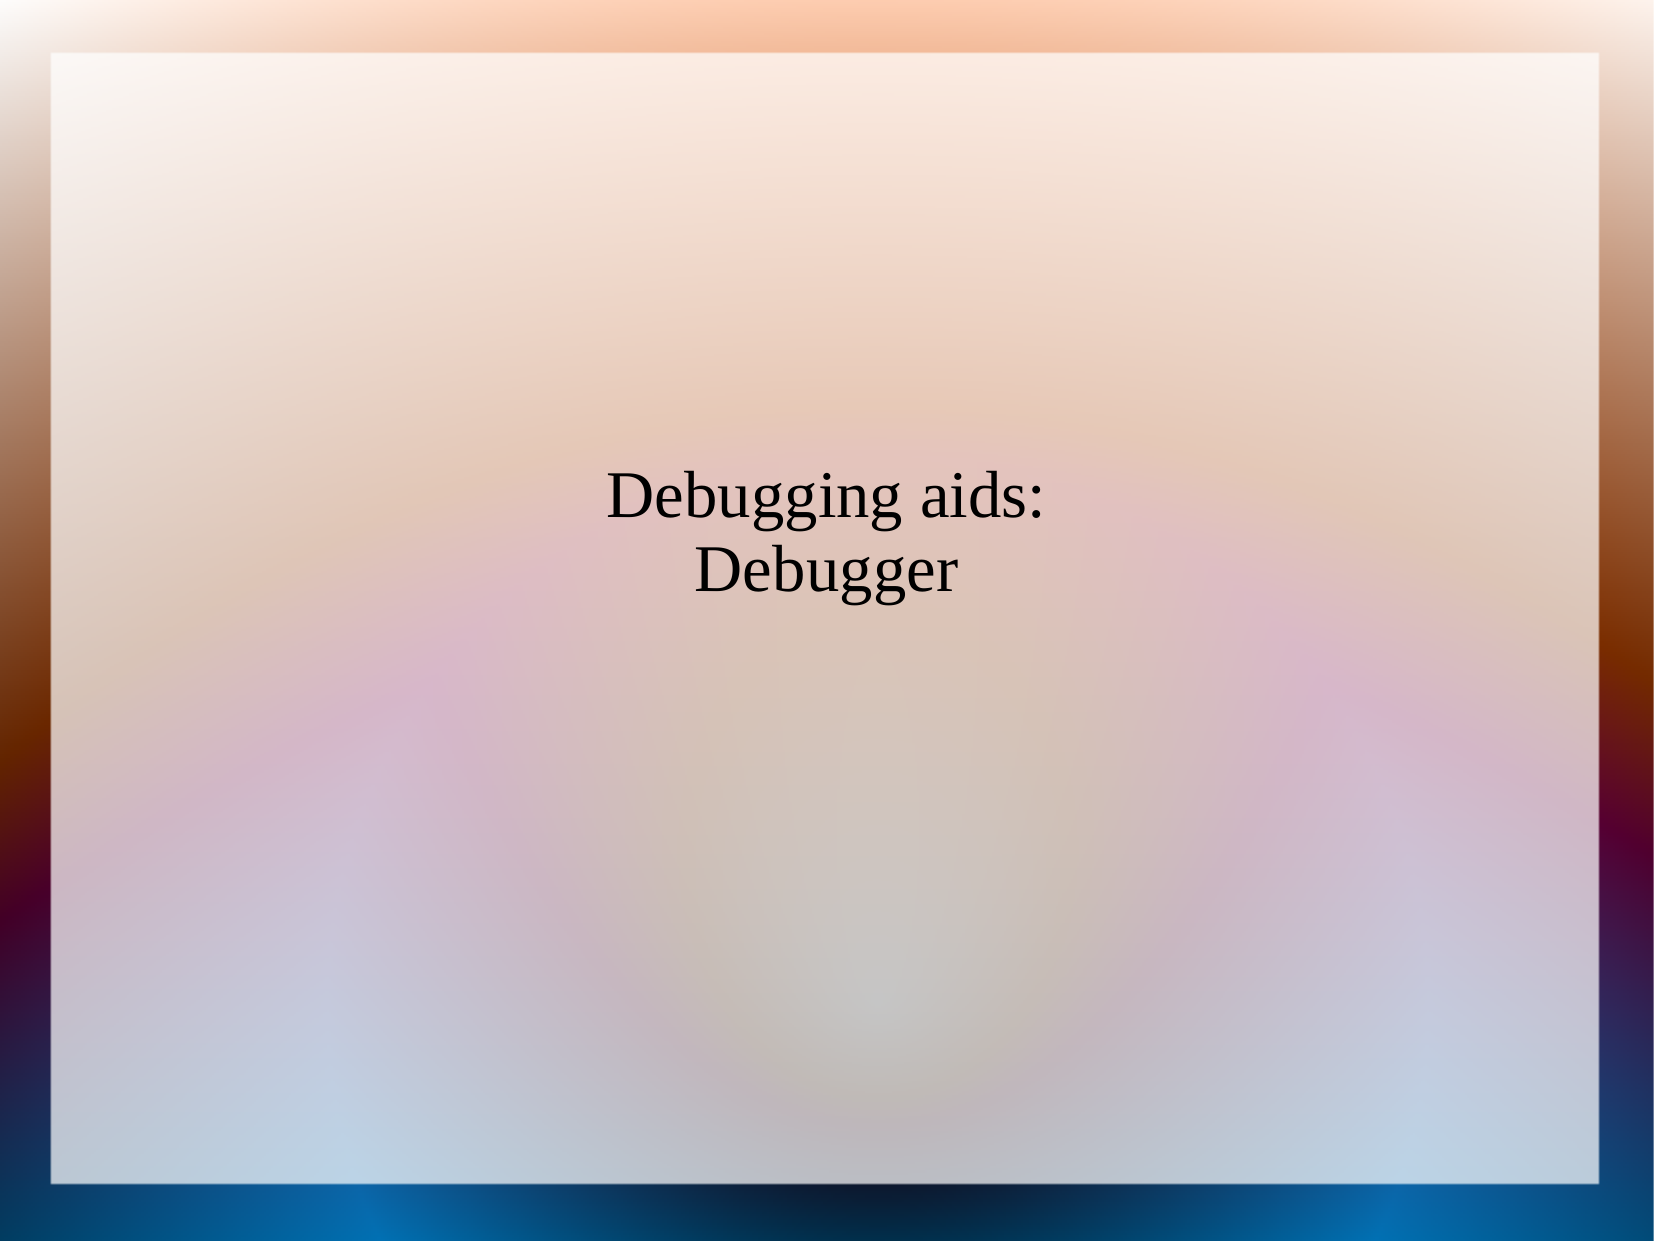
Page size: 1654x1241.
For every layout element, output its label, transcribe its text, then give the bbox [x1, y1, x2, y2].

subtitle Debugging aids: Debugger [82, 55, 1571, 1010]
picture [0, 0, 1654, 1241]
